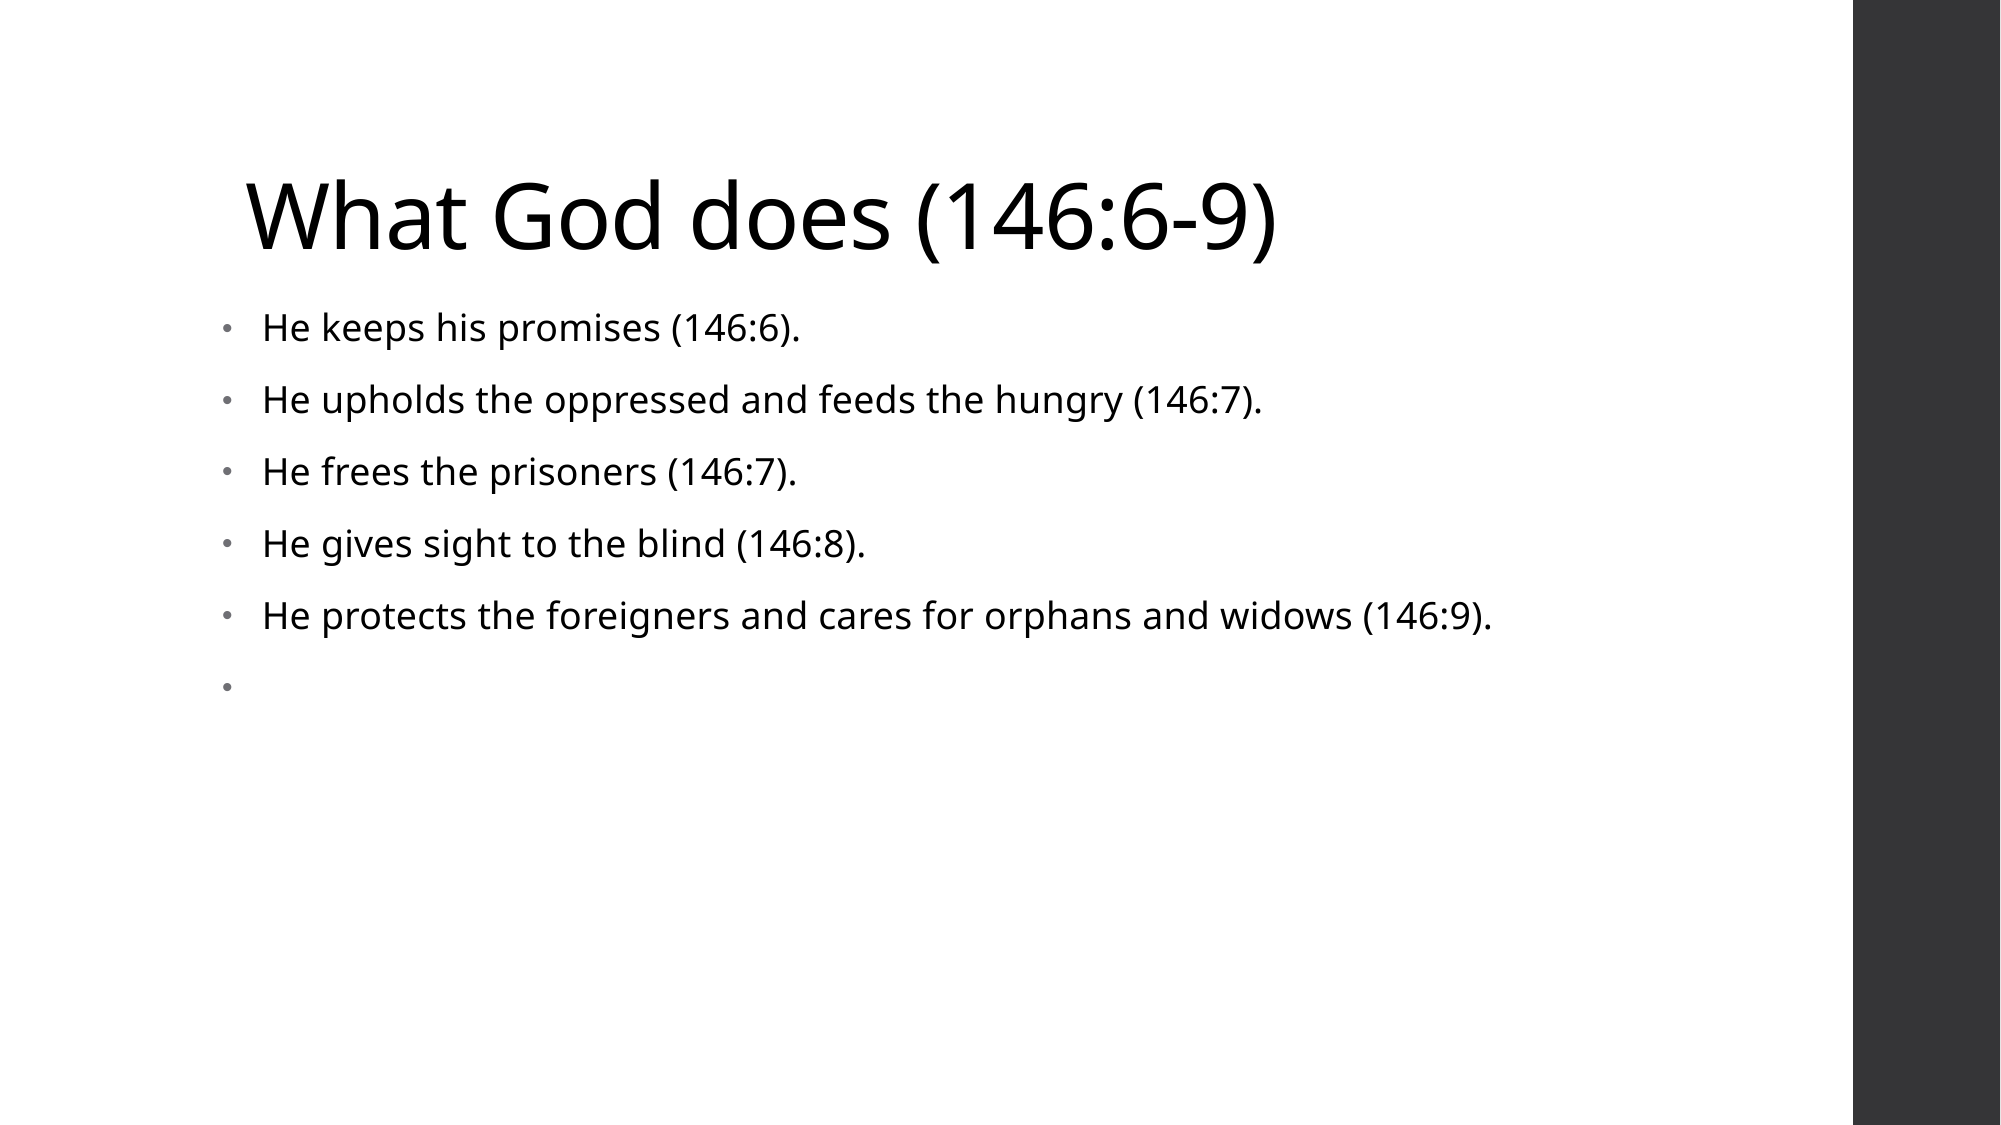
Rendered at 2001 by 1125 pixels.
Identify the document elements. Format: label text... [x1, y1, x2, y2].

list He keeps his promises (146:6). He upholds the oppressed and feeds the hungry (146:7). He frees the prisoners (146:7). He gives sight to the blind (146:8). He protects the foreigners and cares for orphans and widows (146:9). [206, 299, 1617, 1014]
title What God does (146:6-9) [206, 60, 1797, 278]
